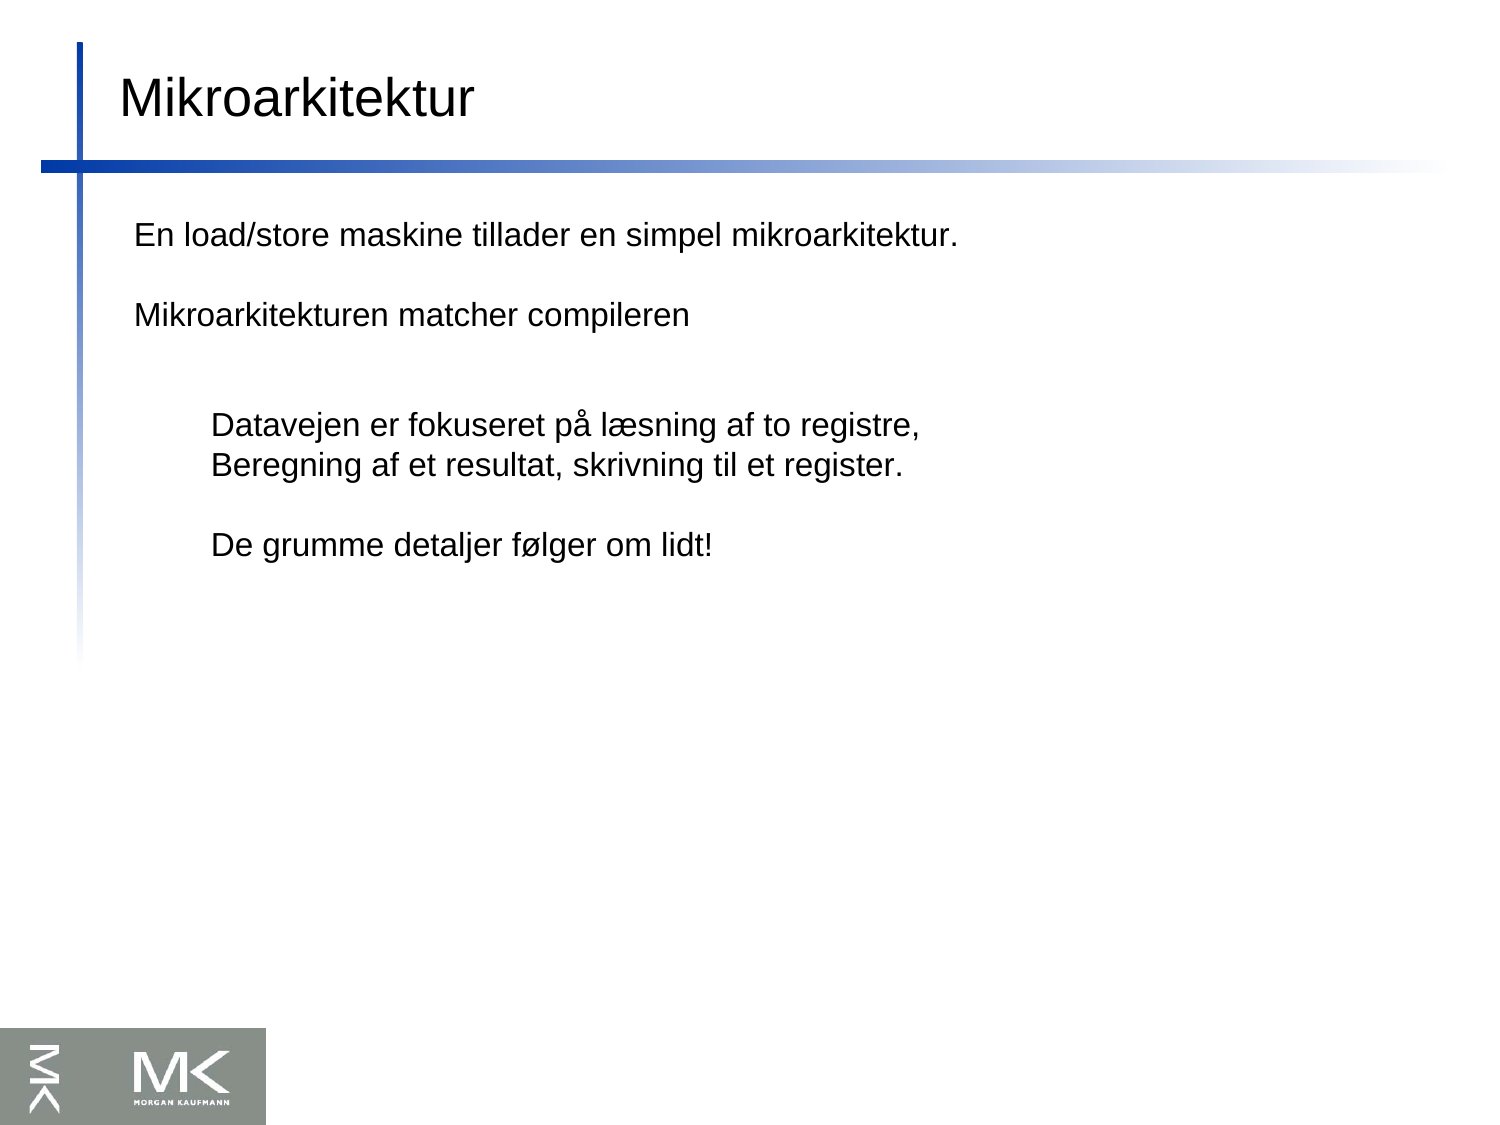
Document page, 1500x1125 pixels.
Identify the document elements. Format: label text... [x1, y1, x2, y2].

text_box Mikroarkitektur [105, 55, 491, 136]
text_box En load/store maskine tillader en simpel mikroarkitektur. Mikroarkitekturen matcher compileren [119, 205, 976, 421]
text_box Datavejen er fokuseret på læsning af to registre, Beregning af et resultat, skrivning til et register. De grumme detaljer følger om lidt! [196, 395, 937, 571]
picture [0, 1028, 266, 1125]
